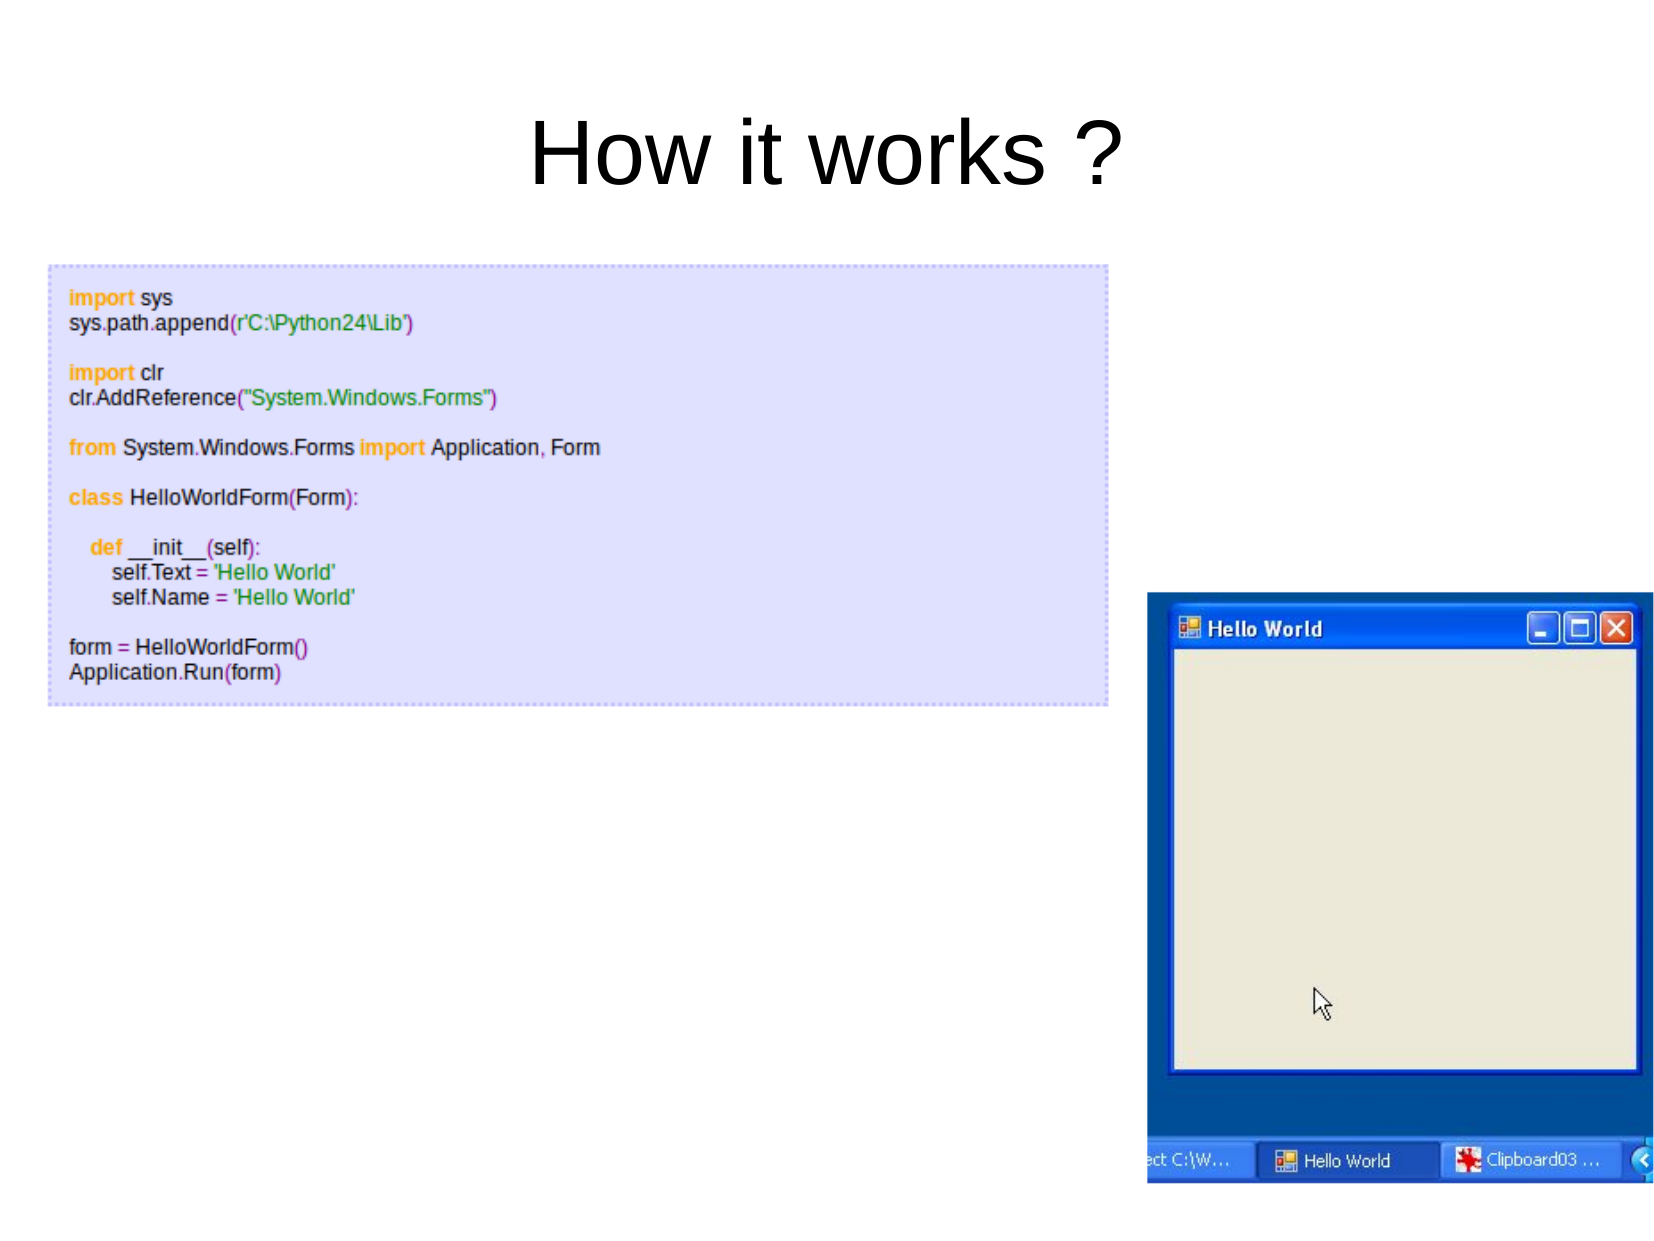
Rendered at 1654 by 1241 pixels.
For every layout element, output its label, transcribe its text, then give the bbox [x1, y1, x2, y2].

picture [18, 238, 1654, 1186]
title How it works ? [82, 49, 1571, 257]
